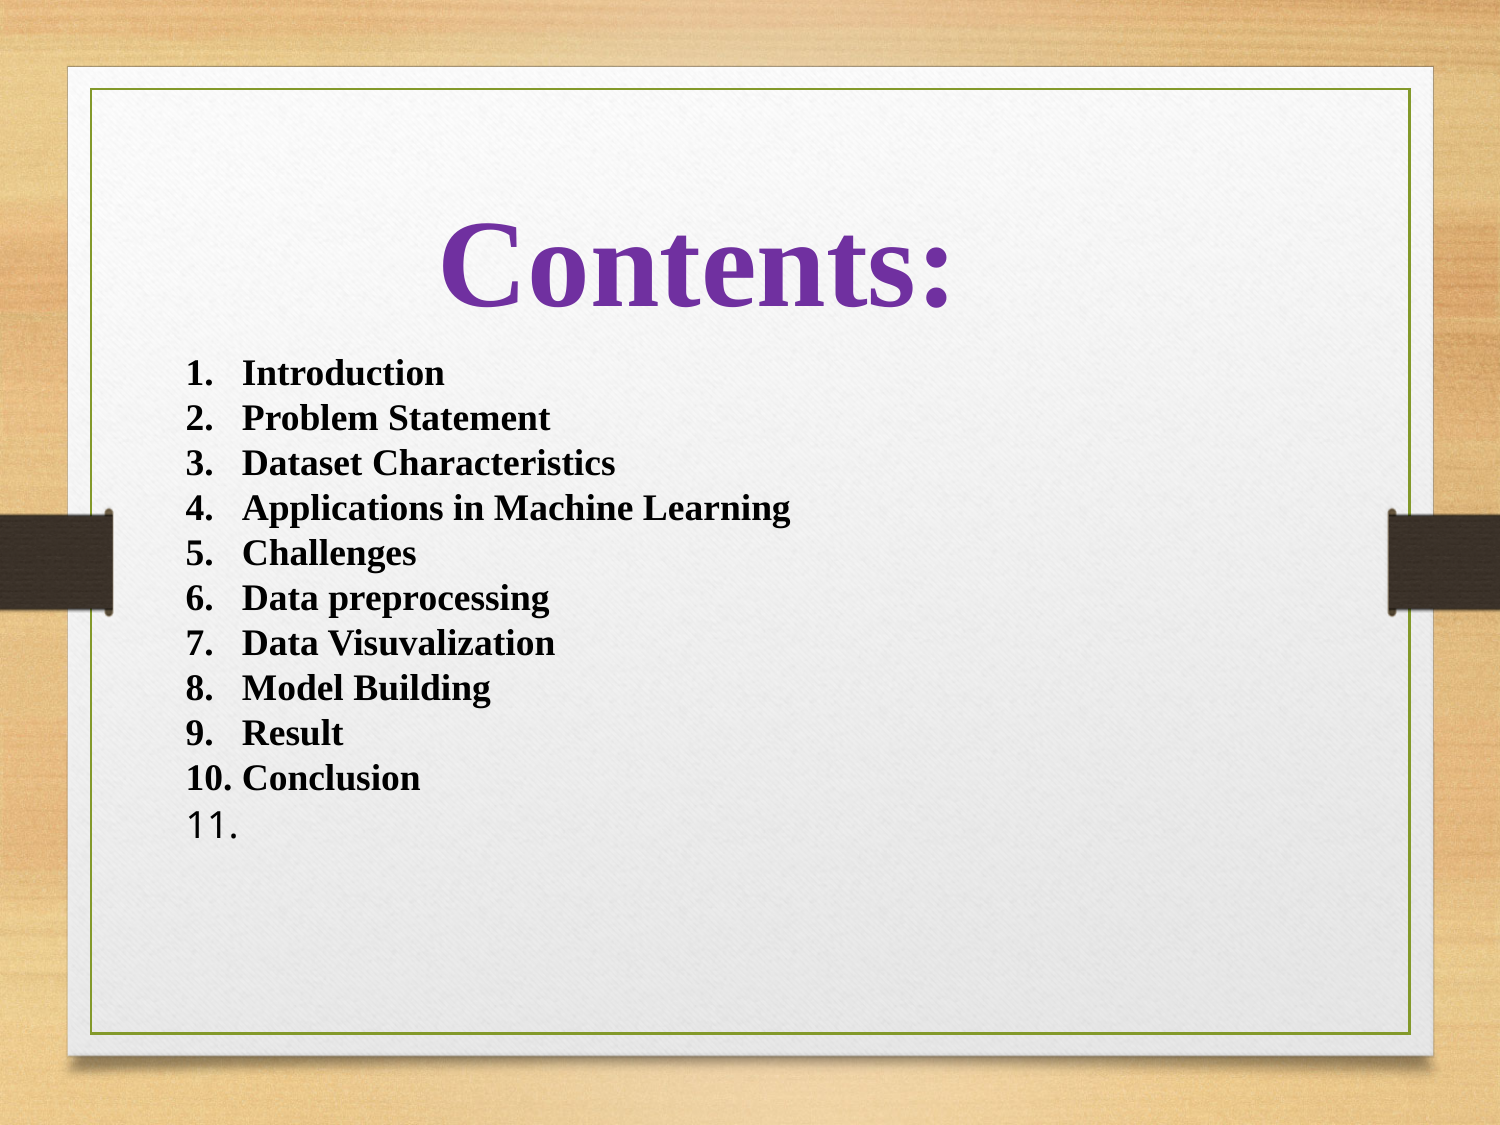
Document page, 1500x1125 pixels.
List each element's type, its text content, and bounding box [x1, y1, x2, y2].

text_box Introduction Problem Statement Dataset Characteristics Applications in Machine Learning Challenges Data preprocessing Data Visuvalization Model Building Result Conclusion [170, 340, 1330, 856]
picture [0, 0, 1500, 1125]
text_box Contents: [179, 174, 1217, 341]
